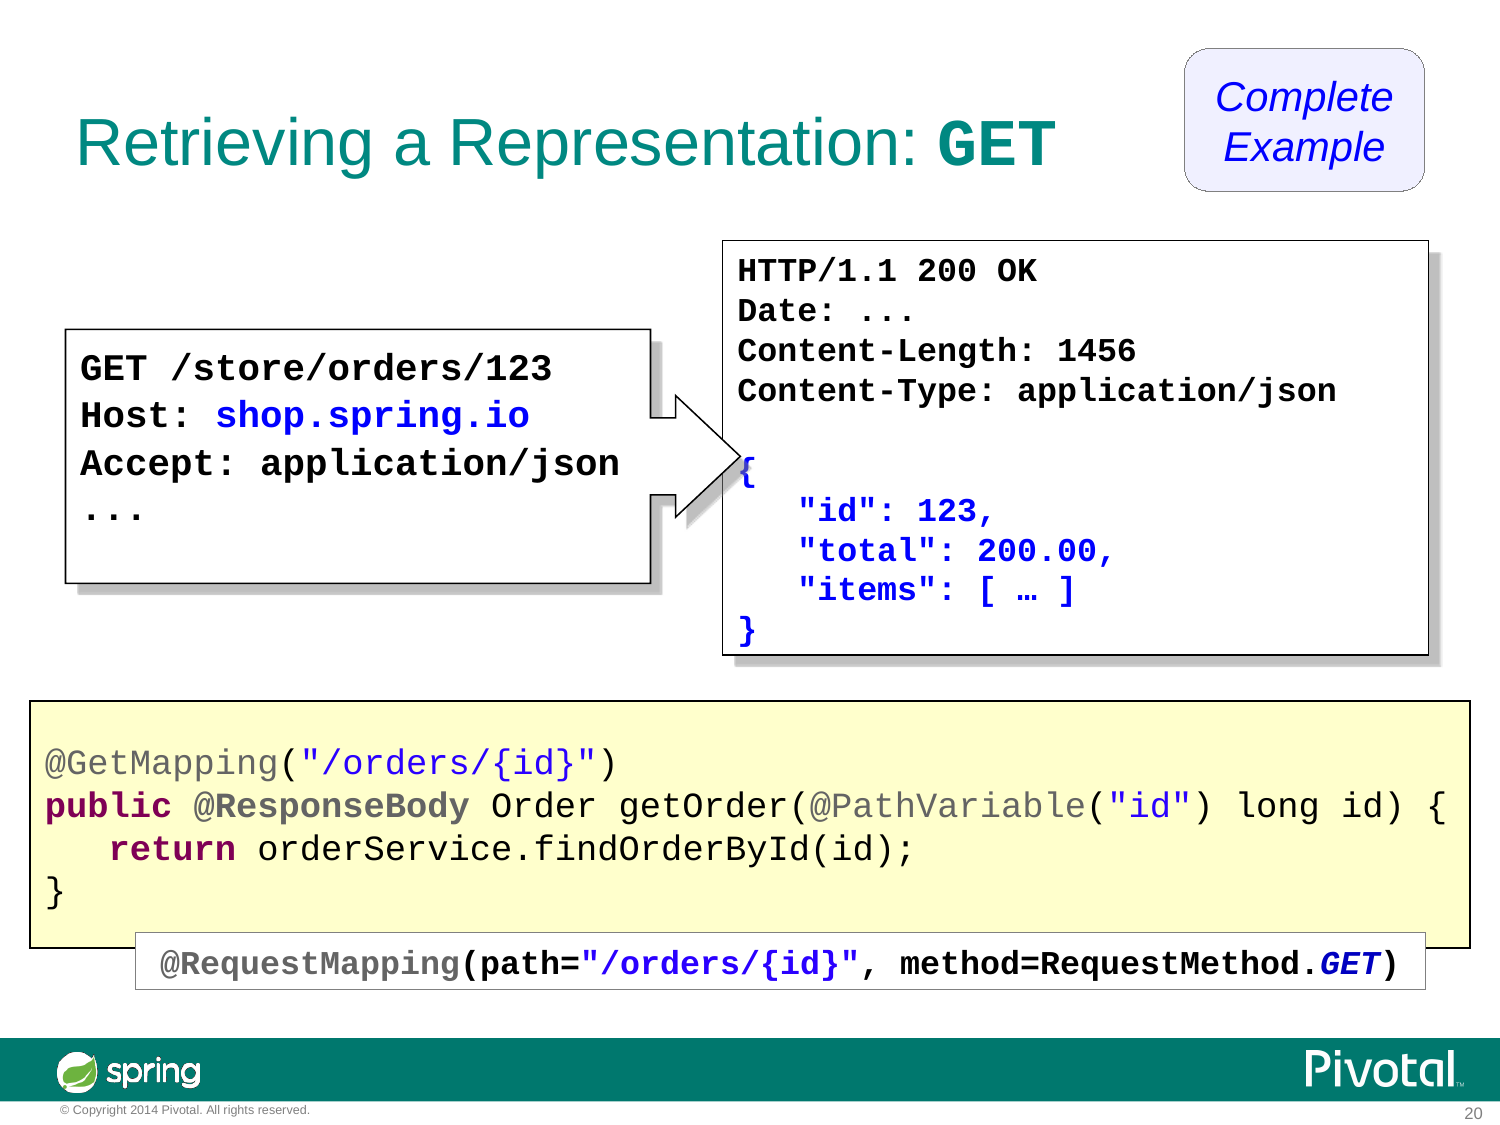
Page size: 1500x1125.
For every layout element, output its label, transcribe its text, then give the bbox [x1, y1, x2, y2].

picture [1306, 1050, 1464, 1087]
picture [32, 1041, 210, 1103]
text_box Complete Example [1184, 48, 1425, 192]
text_box @RequestMapping(path="/orders/{id}", method=RequestMethod.GET) [135, 932, 1426, 990]
title Retrieving a Representation: GET [75, 45, 1426, 233]
text_box HTTP/1.1 200 OK Date: ... Content-Length: 1456 Content-Type: application/json { "id": 123, "total": 200.00, "items": [ … ] } [722, 240, 1429, 656]
text_box GET /store/orders/123 Host: shop.spring.io Accept: application/json ... [65, 329, 741, 584]
text_box @GetMapping("/orders/{id}") public @ResponseBody Order getOrder(@PathVariable("id") long id) { return orderService.findOrderById(id); } [30, 701, 1471, 948]
